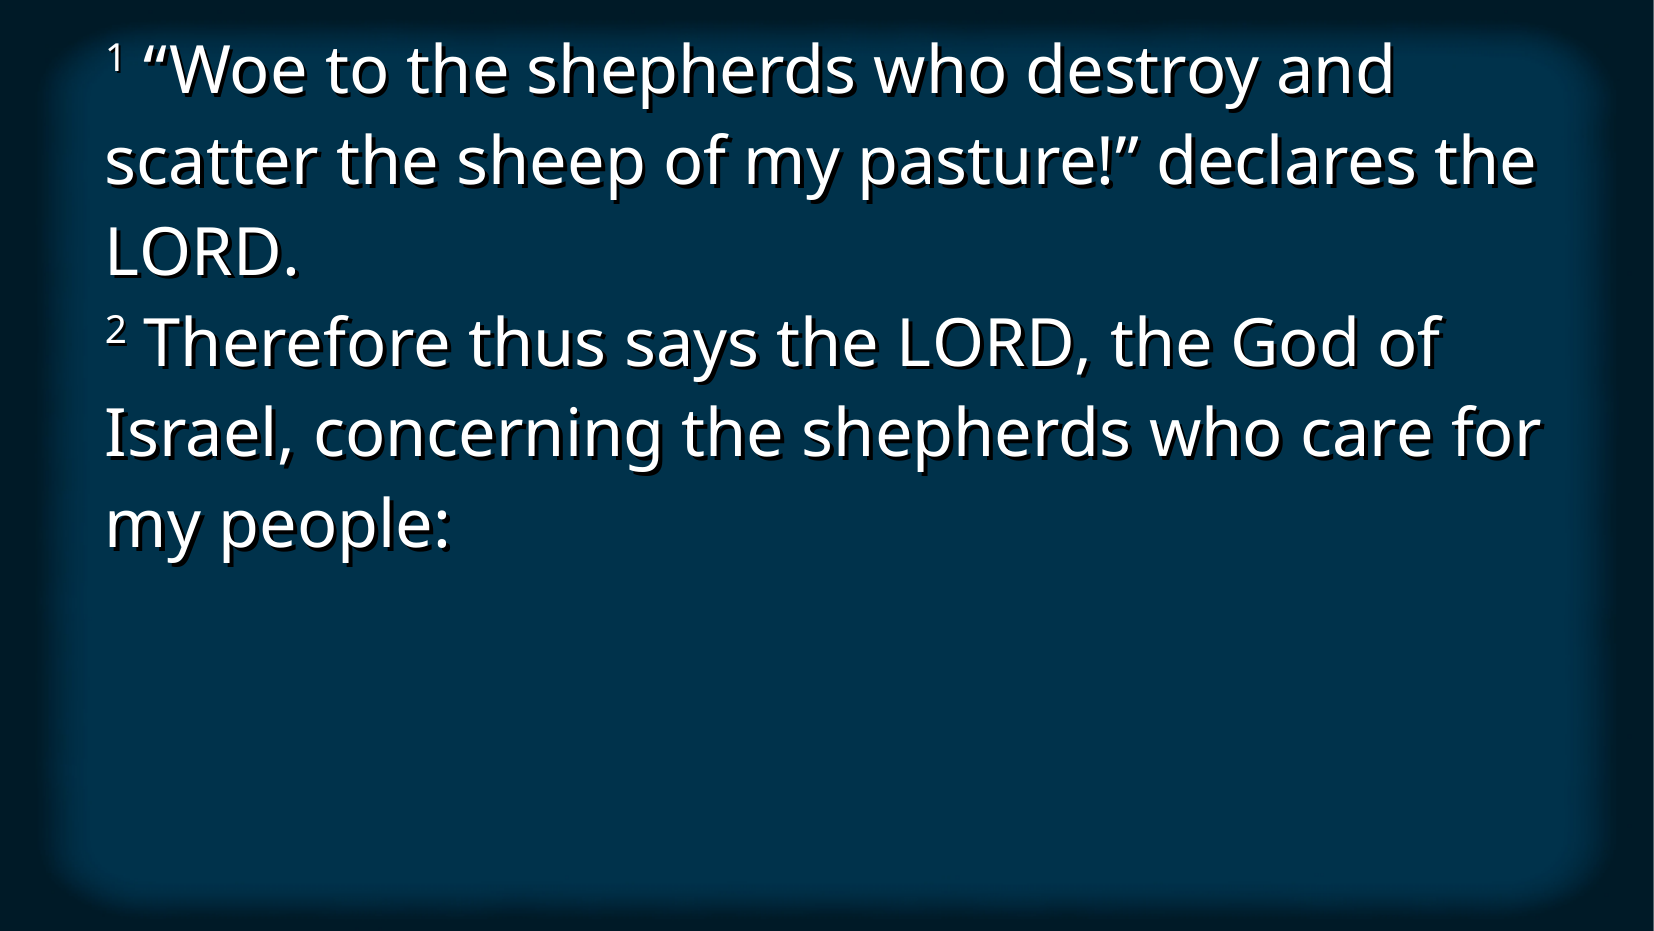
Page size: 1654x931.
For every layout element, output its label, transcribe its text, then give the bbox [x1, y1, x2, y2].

picture [0, 0, 1654, 931]
text_box 1 “Woe to the shepherds who destroy and scatter the sheep of my pasture!” declares the LORD. 2 Therefore thus says the LORD, the God of Israel, concerning the shepherds who care for my people: [90, 15, 1591, 474]
